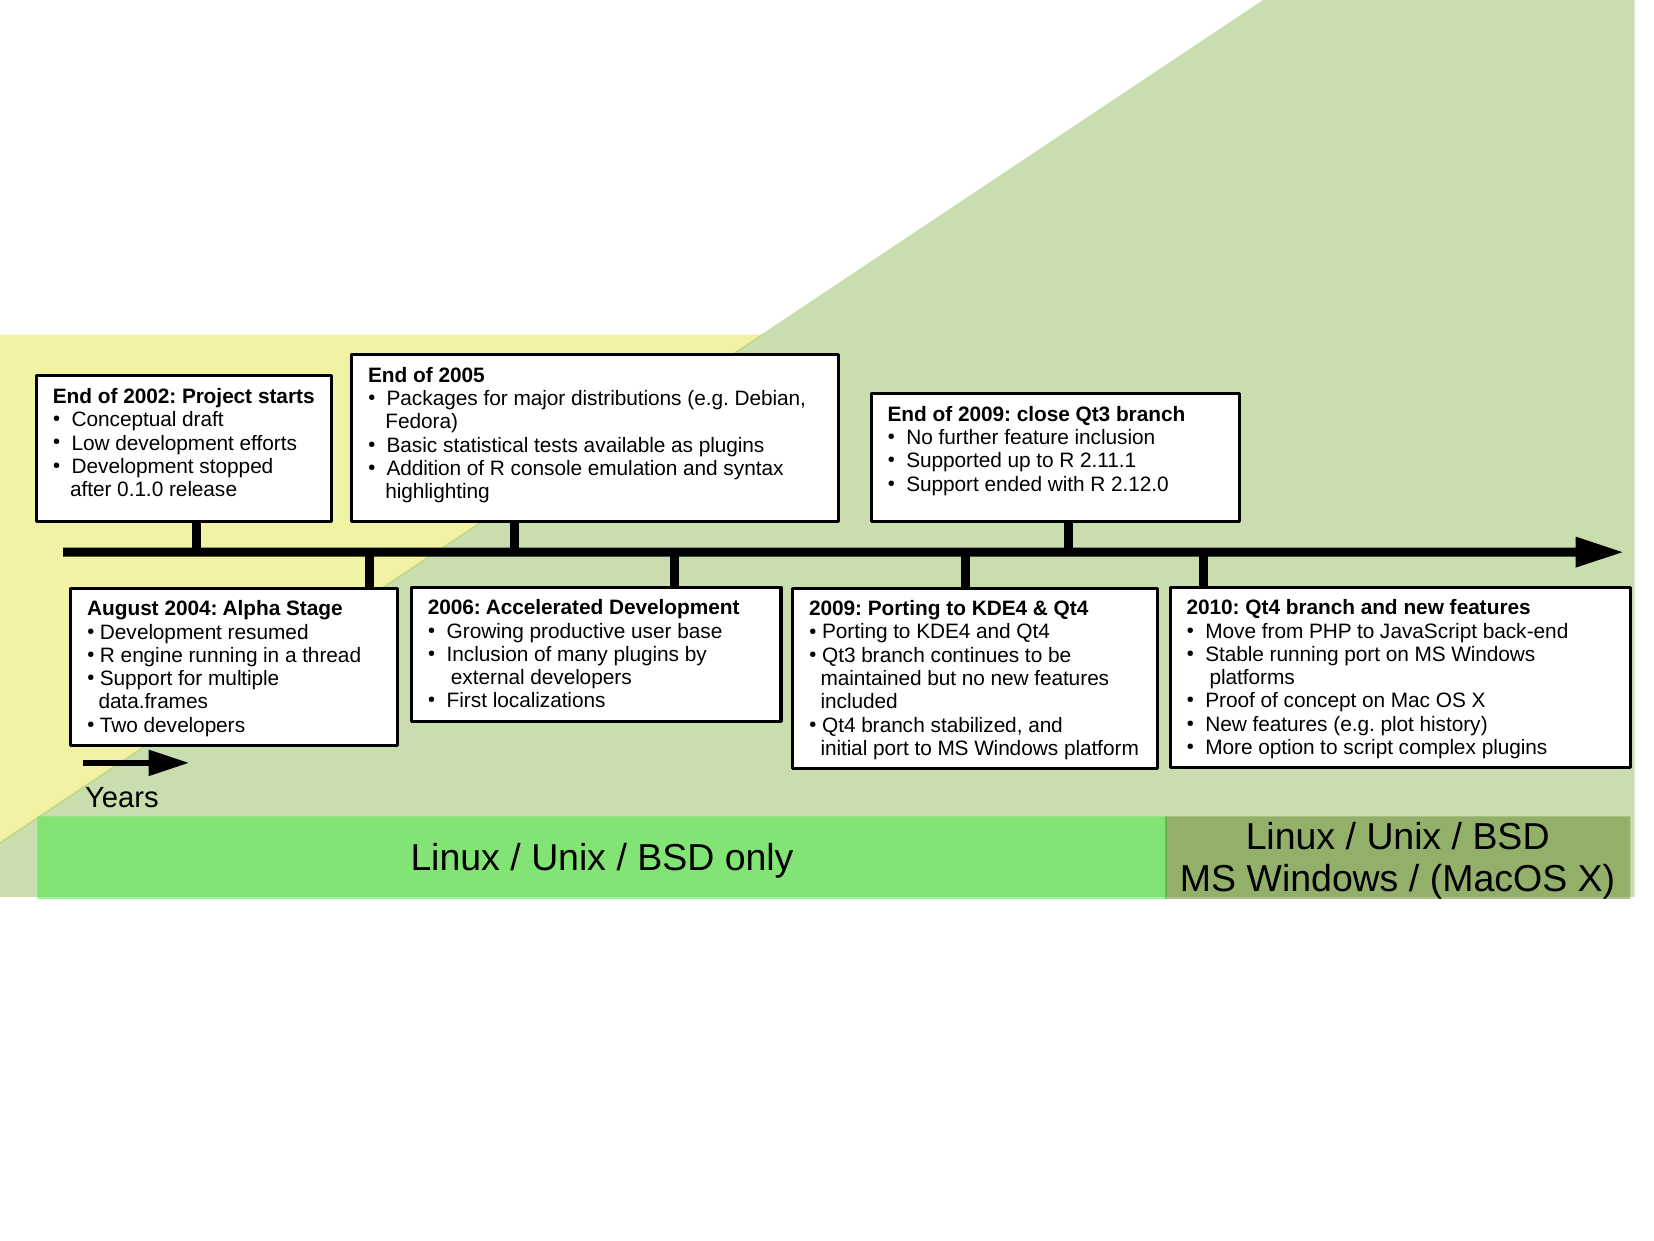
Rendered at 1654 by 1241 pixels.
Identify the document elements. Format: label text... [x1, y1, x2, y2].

text_box End of 2009: close Qt3 branch No further feature inclusion Supported up to R 2.11.1 Support ended with R 2.12.0 [871, 393, 1240, 522]
text_box August 2004: Alpha Stage Development resumed R engine running in a thread Support for multiple data.frames Two developers [70, 588, 398, 746]
text_box Linux / Unix / BSD MS Windows / (MacOS X) [1165, 816, 1631, 899]
text_box 2006: Accelerated Development Growing productive user base Inclusion of many plugins by external developers First localizations [411, 587, 782, 722]
text_box End of 2002: Project starts Conceptual draft Low development efforts Development stopped after 0.1.0 release [36, 375, 332, 522]
text_box Years [70, 773, 174, 816]
text_box 2009: Porting to KDE4 & Qt4 Porting to KDE4 and Qt4 Qt3 branch continues to be maintained but no new features included Qt4 branch stabilized, and initial port to MS Windows platform [792, 588, 1158, 769]
text_box End of 2005 Packages for major distributions (e.g. Debian, Fedora) Basic statistical tests available as plugins Addition of R console emulation and syntax highlighting [351, 354, 839, 522]
text_box 2010: Qt4 branch and new features Move from PHP to JavaScript back-end Stable running port on MS Windows platforms Proof of concept on Mac OS X New features (e.g. plot history) More option to script complex plugins [1170, 587, 1631, 768]
text_box [0, 0, 1635, 897]
text_box Linux / Unix / BSD only [37, 816, 1165, 899]
